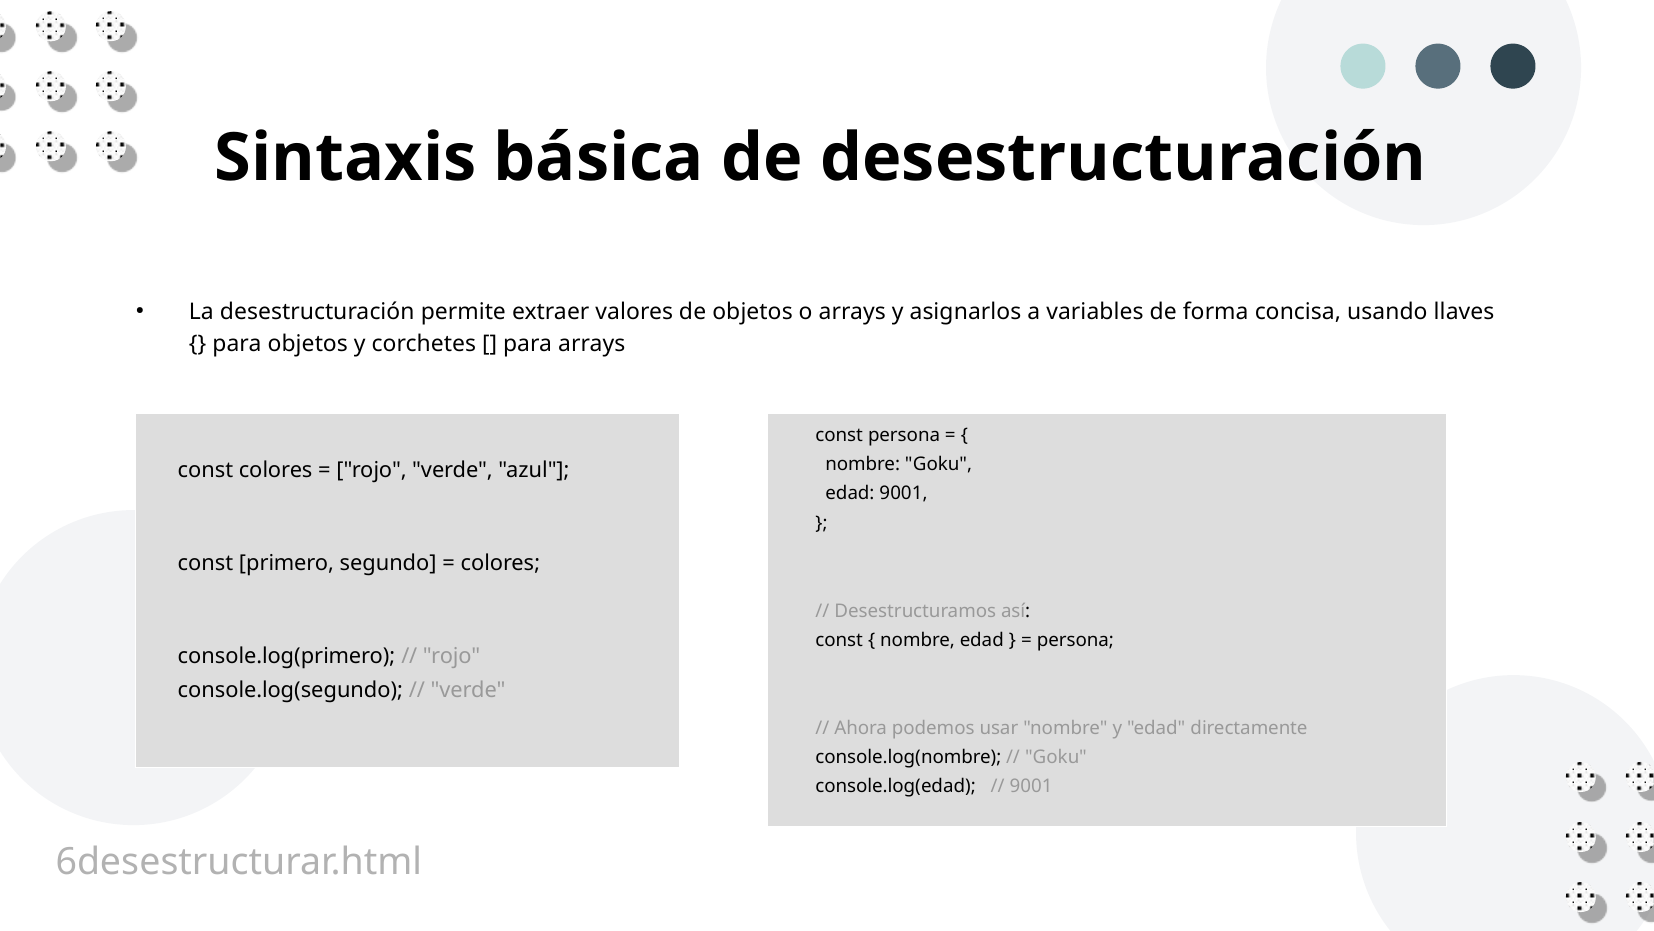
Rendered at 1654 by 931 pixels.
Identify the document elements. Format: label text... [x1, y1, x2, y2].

picture [1565, 882, 1596, 913]
picture [1625, 761, 1654, 792]
picture [1565, 761, 1596, 793]
title Sintaxis básica de desestructuración [76, 76, 1565, 233]
picture [95, 11, 126, 42]
text_box const persona = { nombre: "Goku", edad: 9001, }; // Desestructuramos así: const { nombre, edad } = persona; // Ahora podemos usar "nombre" y "edad" directamente console.log(nombre); // "Goku" console.log(edad); // 9001 [800, 410, 1539, 875]
picture [0, 134, 7, 159]
text_box [767, 413, 800, 827]
text_box 6desestructurar.html [40, 826, 443, 893]
text_box const colores = ["rojo", "verde", "azul"]; const [primero, segundo] = colores; console.log(primero); // "rojo" console.log(segundo); // "verde" [162, 442, 680, 711]
picture [99, 71, 122, 76]
picture [35, 131, 67, 162]
list La desestructuración permite extraer valores de objetos o arrays y asignarlos a variables de forma concisa, usando llaves {} para objetos y corchetes [] para arrays [135, 295, 1506, 591]
picture [1625, 821, 1654, 853]
picture [1625, 881, 1654, 912]
picture [0, 14, 6, 39]
picture [35, 11, 66, 42]
picture [35, 71, 66, 102]
picture [1565, 821, 1596, 853]
picture [0, 74, 6, 99]
text_box [1490, 43, 1536, 76]
text_box [1340, 43, 1386, 76]
text_box [135, 591, 680, 768]
text_box [1415, 43, 1461, 76]
